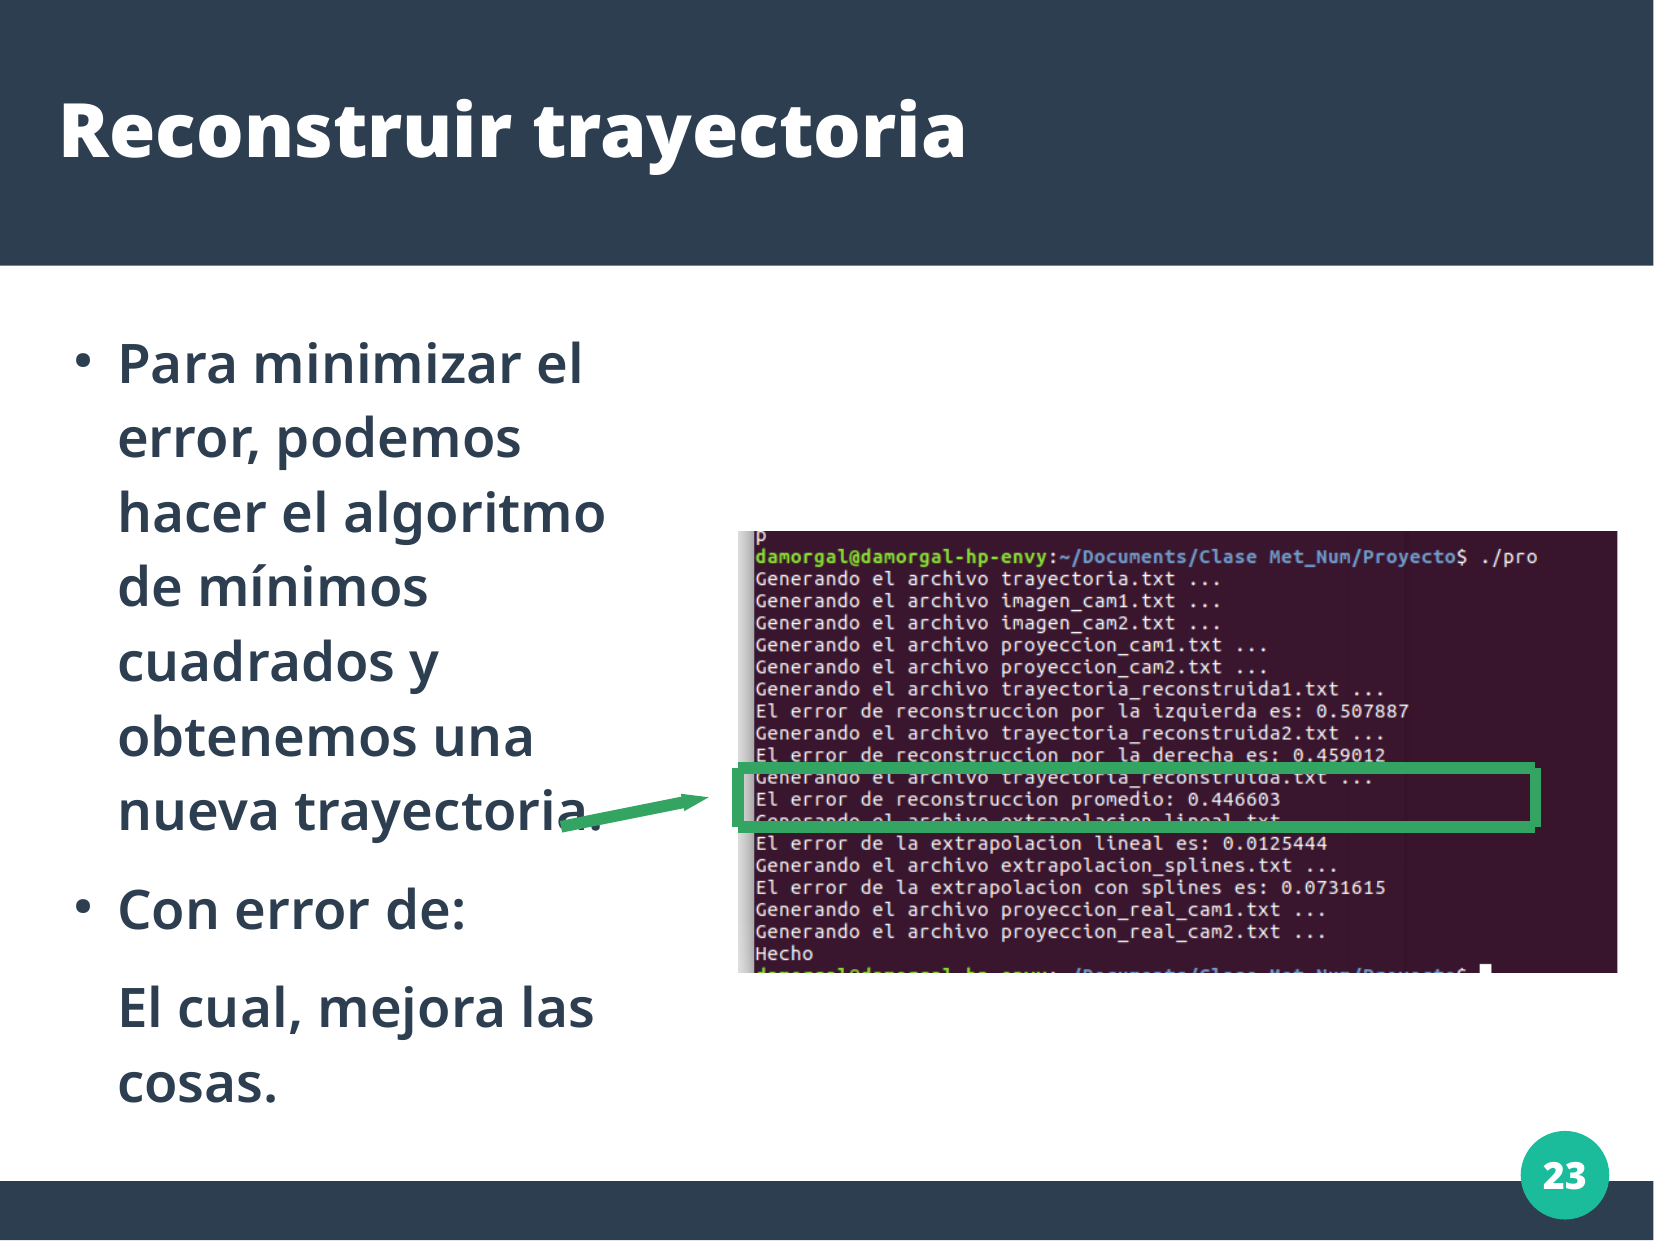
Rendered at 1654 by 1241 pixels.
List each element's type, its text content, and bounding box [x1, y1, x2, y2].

title Reconstruir trayectoria [59, 49, 1595, 207]
picture [738, 531, 1618, 973]
picture [744, 774, 1530, 821]
list Para minimizar el error, podemos hacer el algoritmo de mínimos cuadrados y obtenemos una nueva trayectoria. Con error de: El cual, mejora las cosas. [59, 324, 680, 1123]
